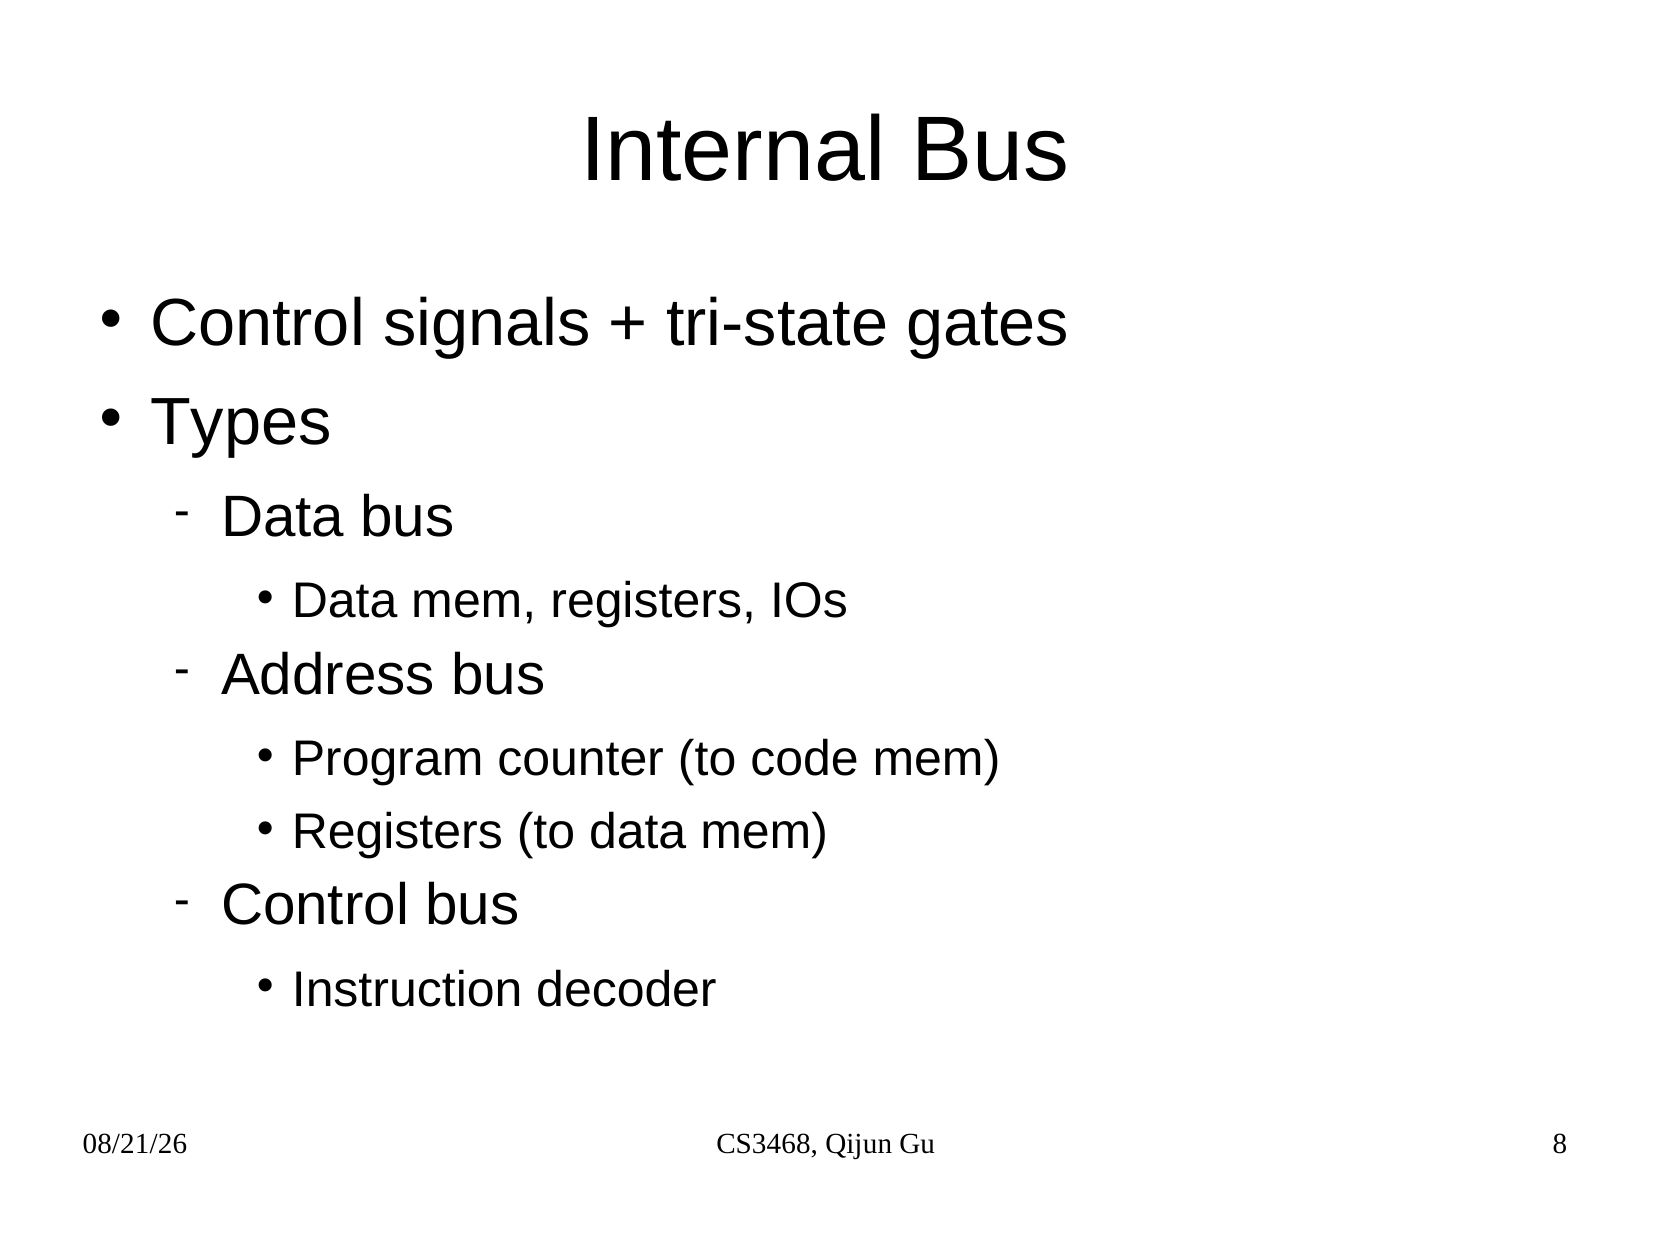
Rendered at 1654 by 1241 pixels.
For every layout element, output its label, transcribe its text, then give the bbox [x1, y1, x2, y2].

list Control signals + tri-state gates Types Data bus Data mem, registers, IOs Address bus Program counter (to code mem) Registers (to data mem) Control bus Instruction decoder [82, 290, 1568, 1092]
title Internal Bus [82, 56, 1568, 247]
